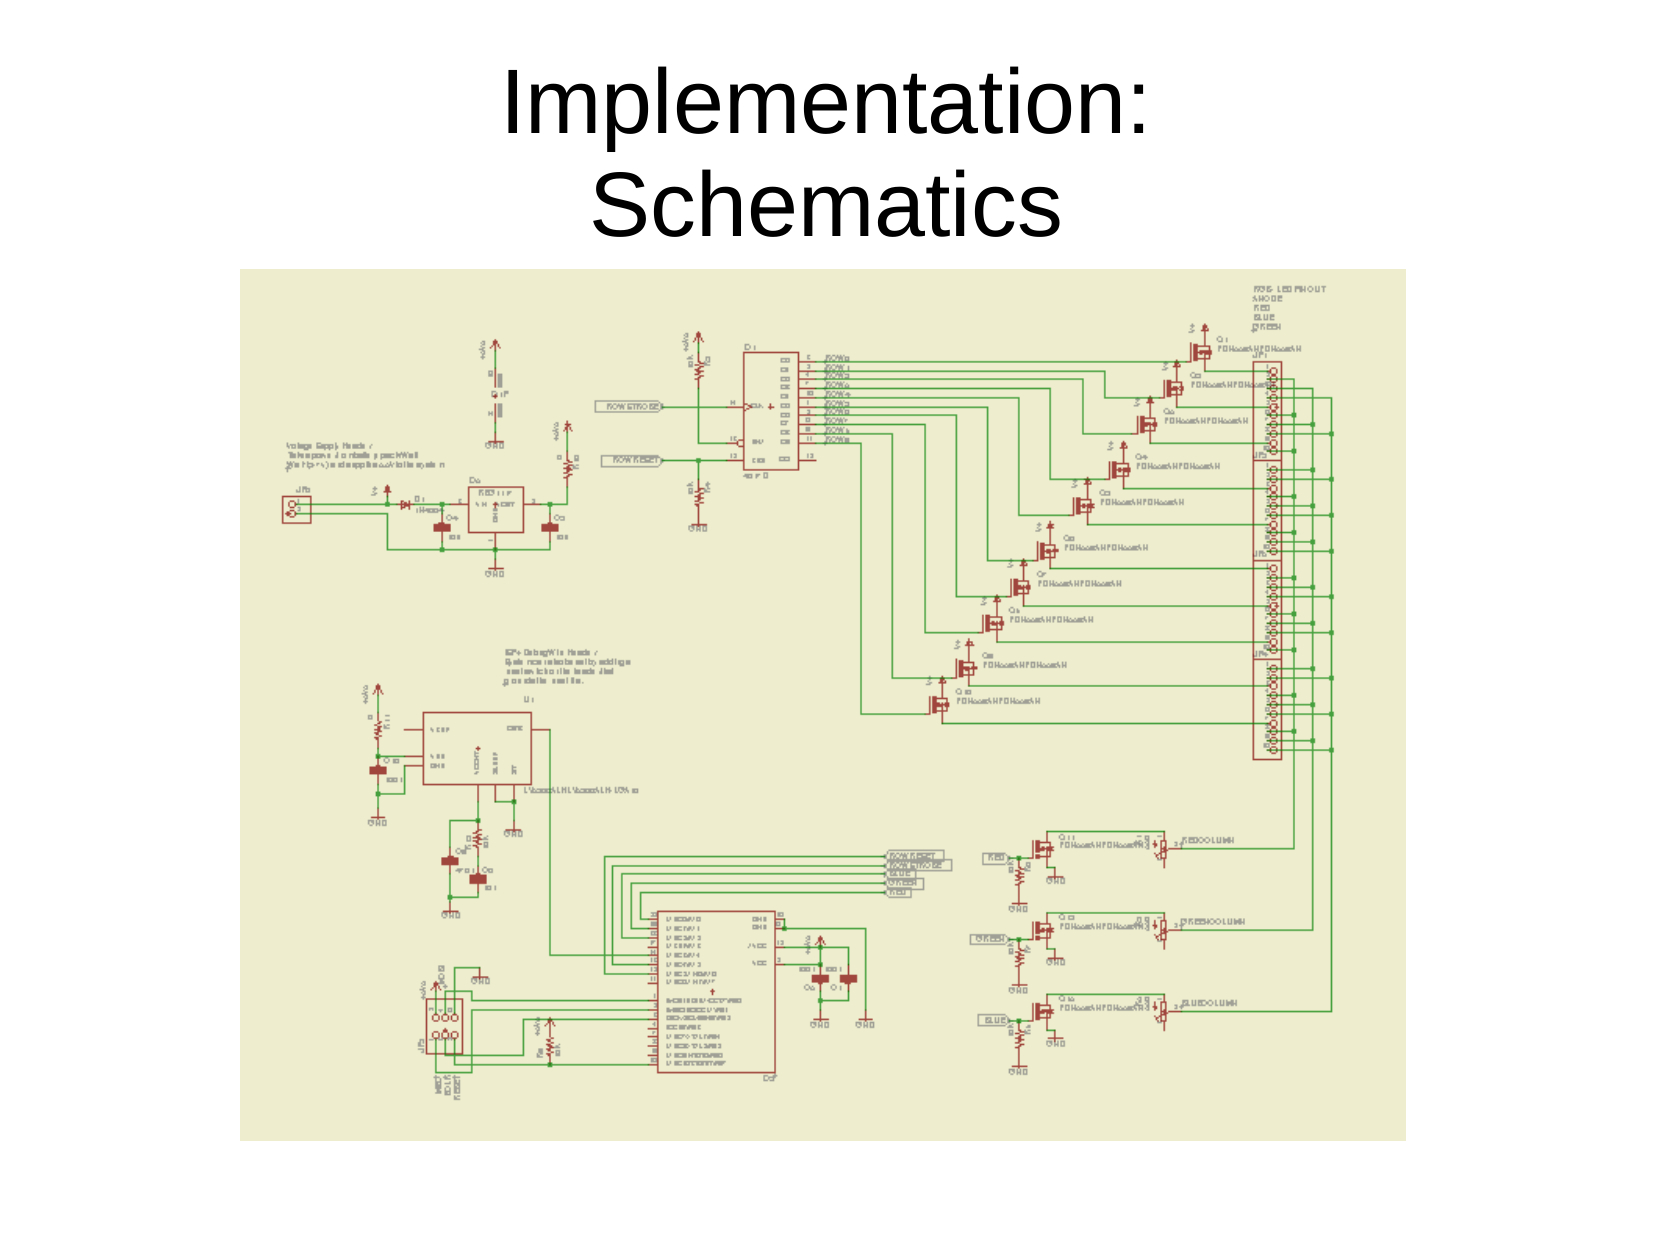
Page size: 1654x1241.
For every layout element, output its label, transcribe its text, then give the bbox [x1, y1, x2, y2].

title Implementation: Schematics [82, 49, 1571, 257]
picture [240, 269, 1406, 1141]
